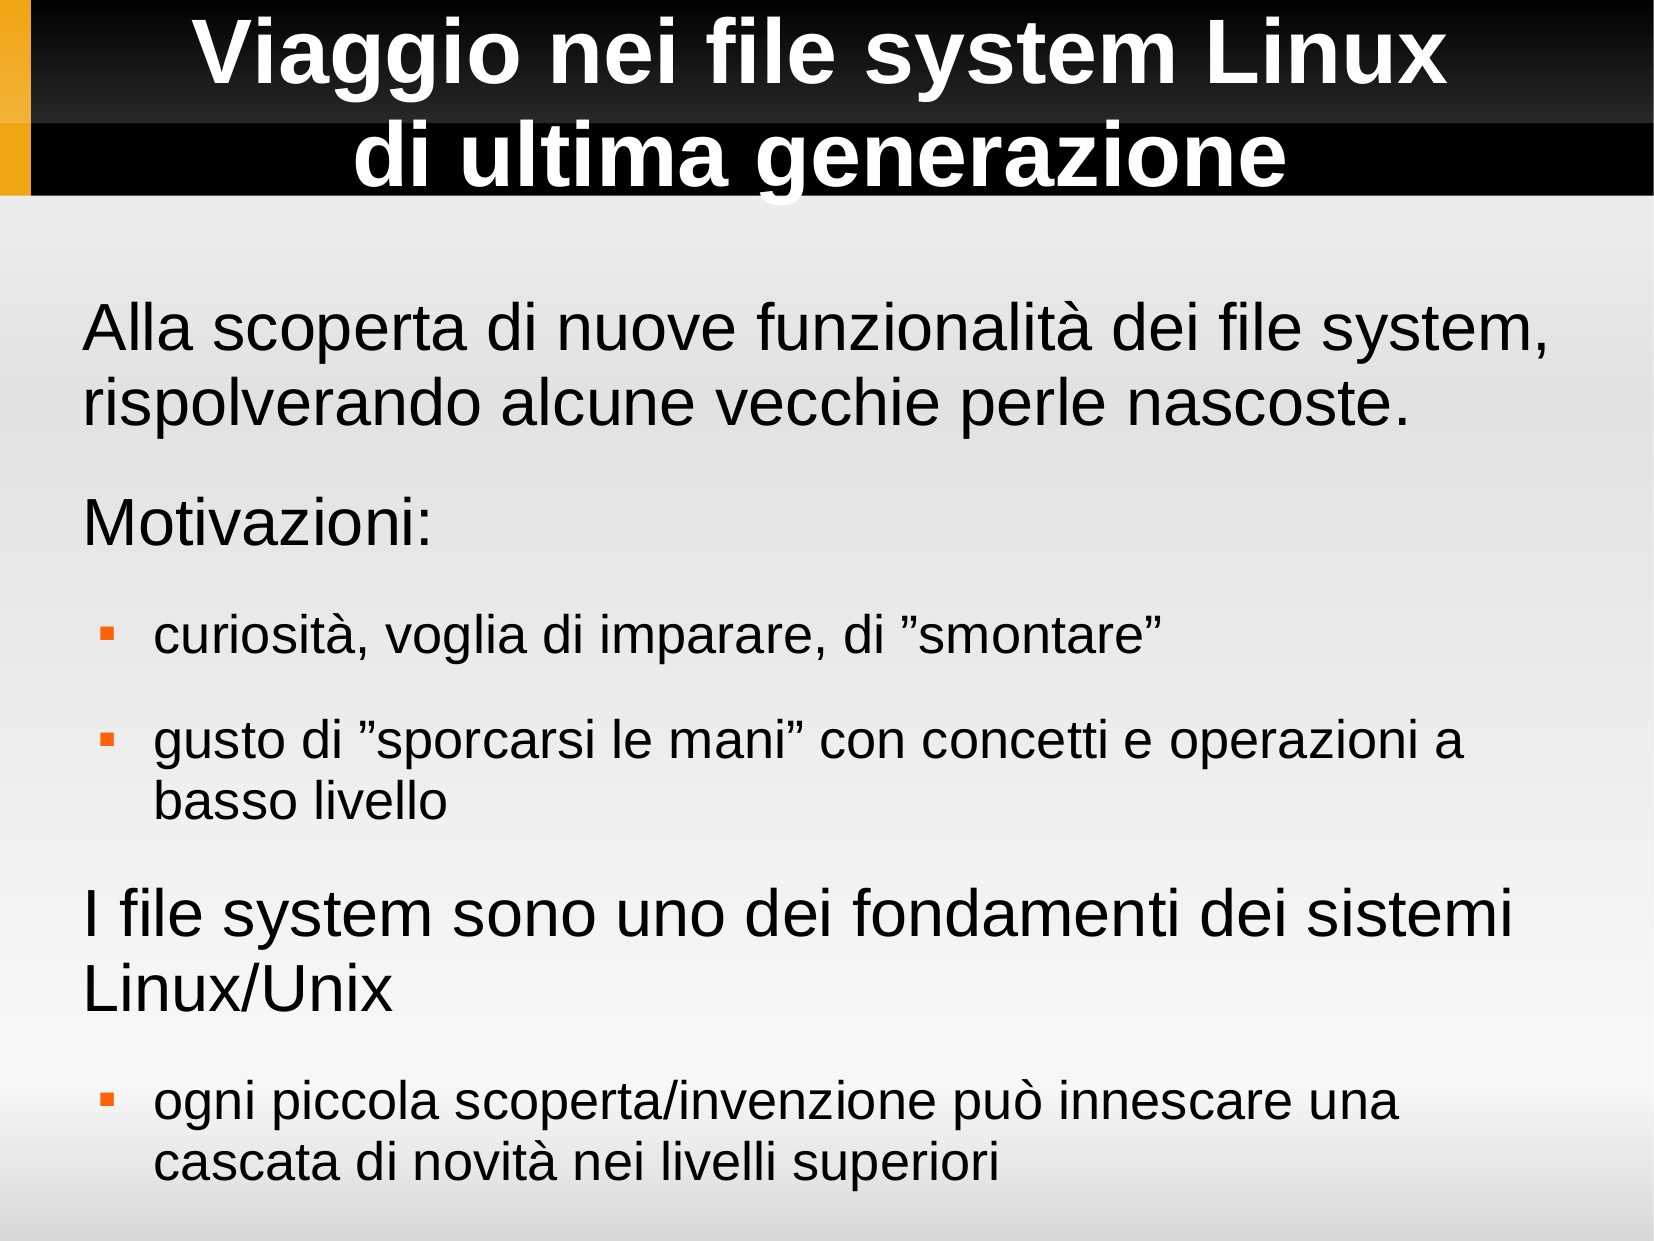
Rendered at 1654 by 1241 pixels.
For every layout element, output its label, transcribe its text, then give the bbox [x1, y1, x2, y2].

picture [0, 0, 1654, 1241]
list Alla scoperta di nuove funzionalità dei file system, rispolverando alcune vecchie perle nascoste. Motivazioni: curiosità, voglia di imparare, di ”smontare” gusto di ”sporcarsi le mani” con concetti e operazioni a basso livello I file system sono uno dei fondamenti dei sistemi Linux/Unix ogni piccola scoperta/invenzione può innescare una cascata di novità nei livelli superiori [82, 290, 1571, 1192]
title Viaggio nei file system Linux di ultima generazione [76, 0, 1565, 208]
